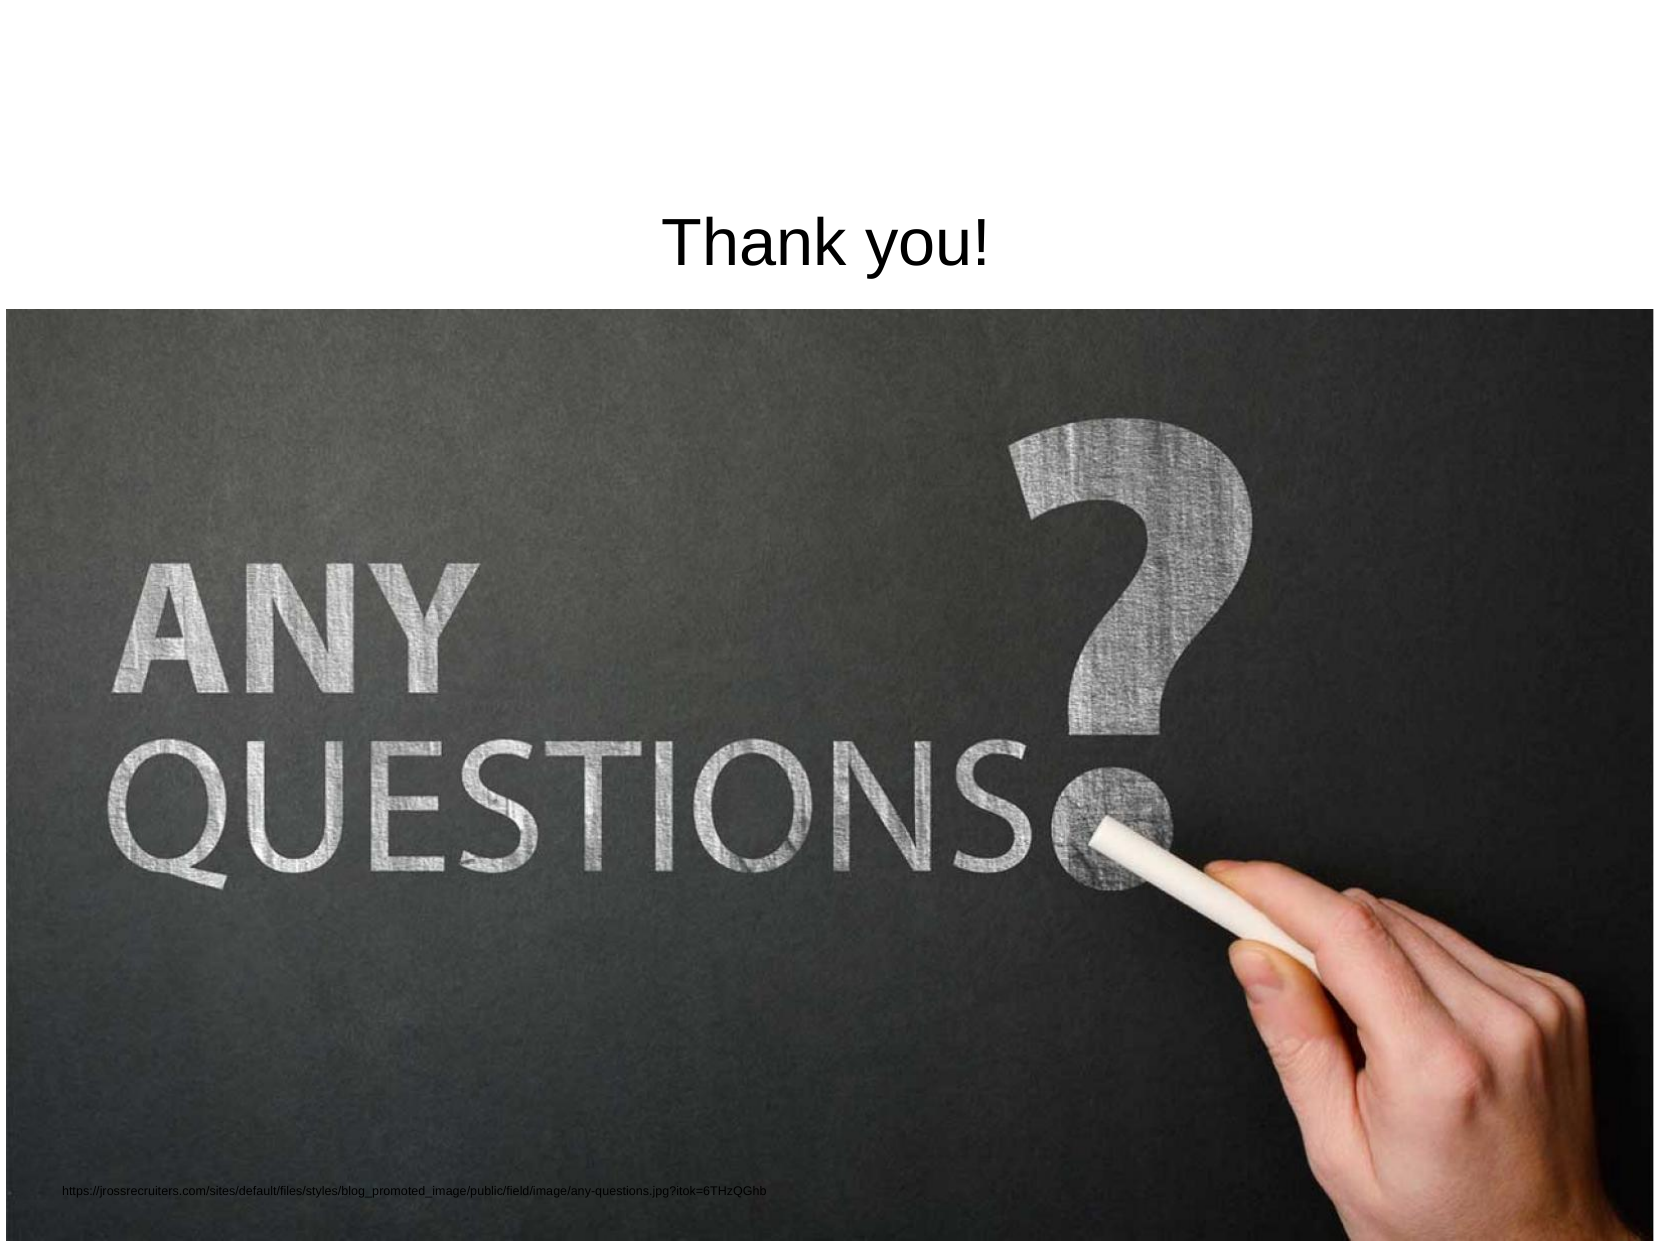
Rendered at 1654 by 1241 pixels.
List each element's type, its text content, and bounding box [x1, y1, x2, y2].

picture [6, 309, 1654, 1241]
text_box https://jrossrecruiters.com/sites/default/files/styles/blog_promoted_image/public/field/image/any-questions.jpg?itok=6THzQGhb [47, 1176, 1654, 1241]
subtitle Thank you! [82, 49, 1571, 309]
